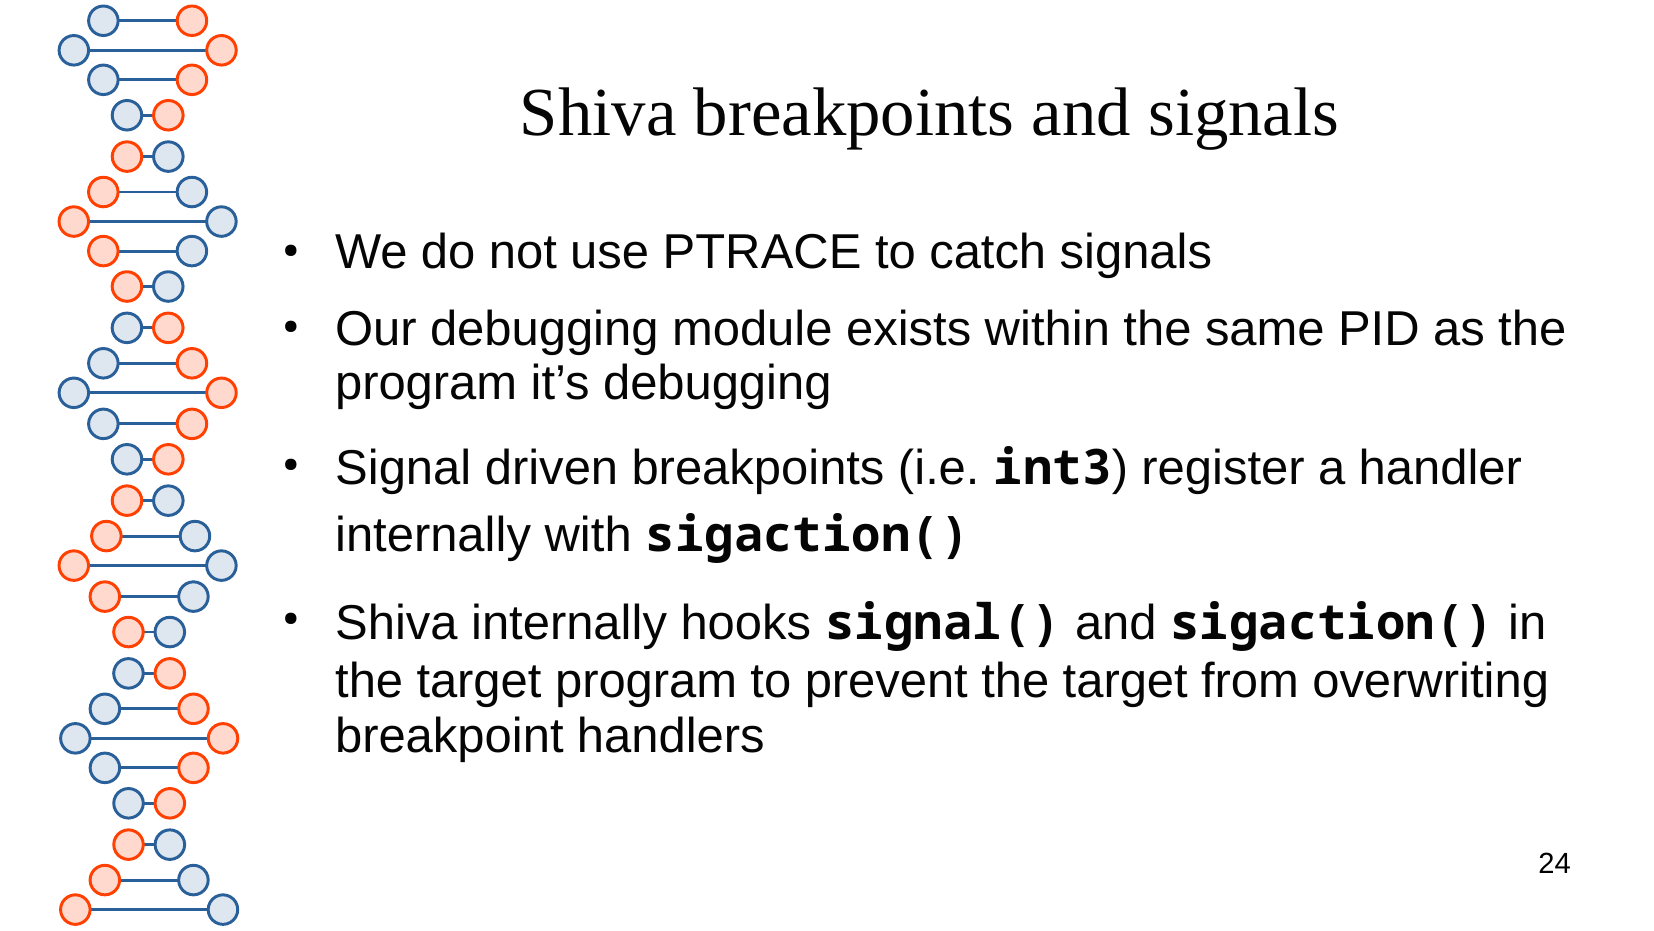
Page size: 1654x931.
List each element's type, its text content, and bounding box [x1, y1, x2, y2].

title Shiva breakpoints and signals [265, 35, 1595, 189]
list We do not use PTRACE to catch signals Our debugging module exists within the same PID as the program it’s debugging Signal driven breakpoints (i.e. int3) register a handler internally with sigaction() Shiva internally hooks signal() and sigaction() in the target program to prevent the target from overwriting breakpoint handlers [265, 224, 1595, 764]
